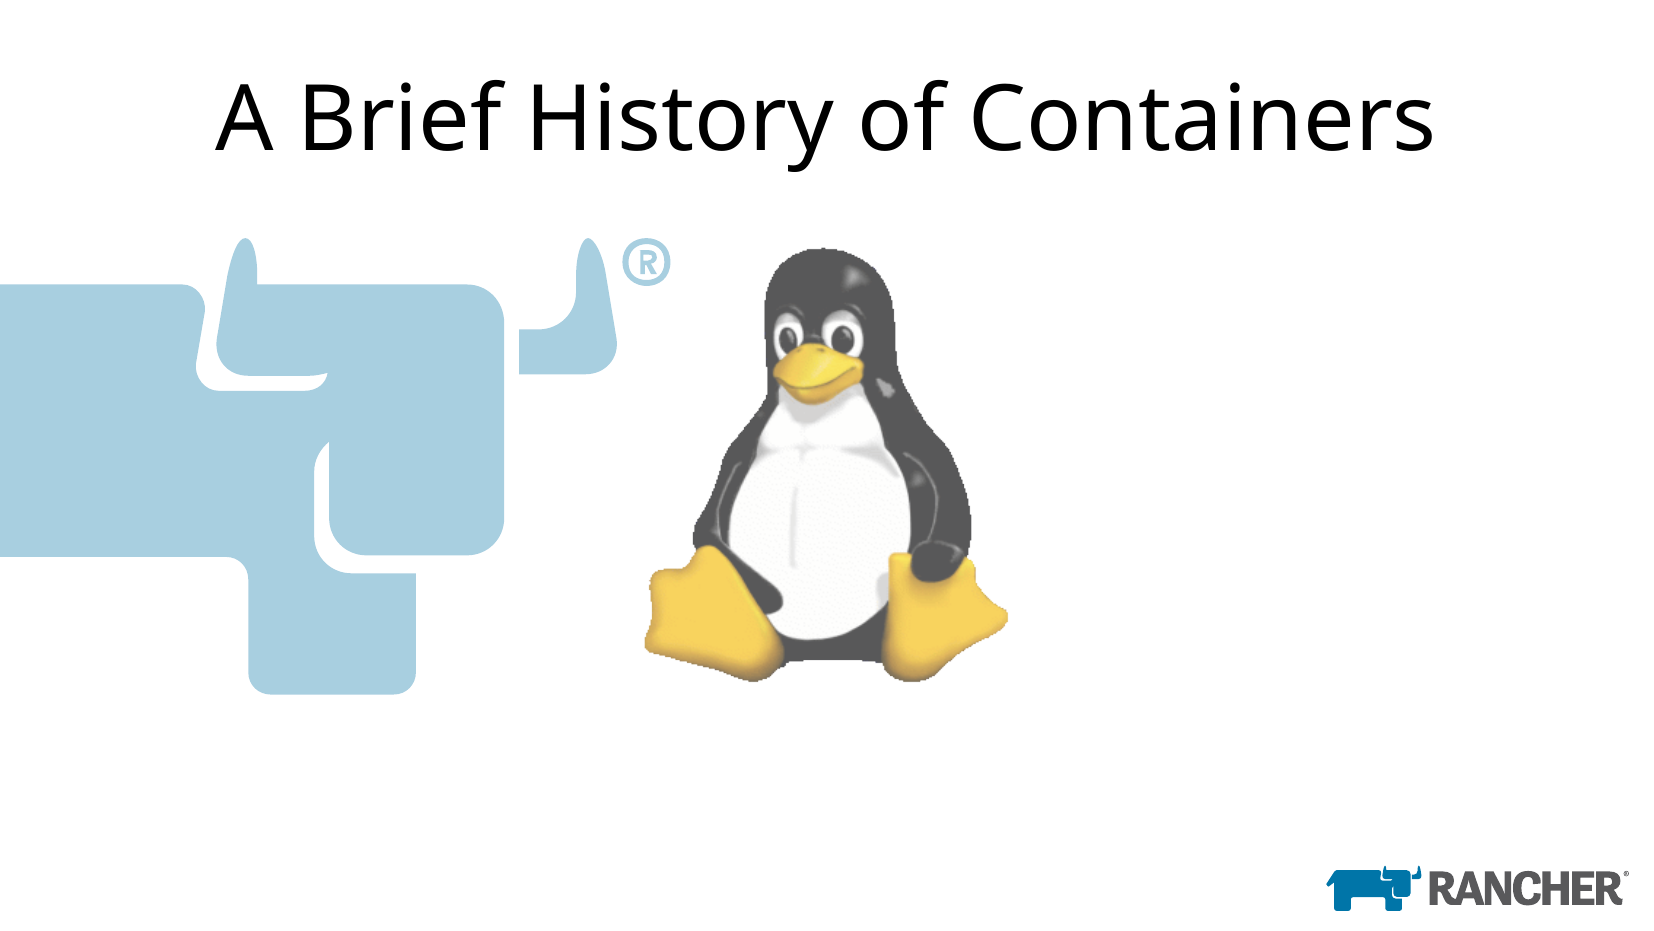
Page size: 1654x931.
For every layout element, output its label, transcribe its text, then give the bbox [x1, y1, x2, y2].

title A Brief History of Containers [82, 37, 1571, 193]
picture [633, 236, 1020, 694]
